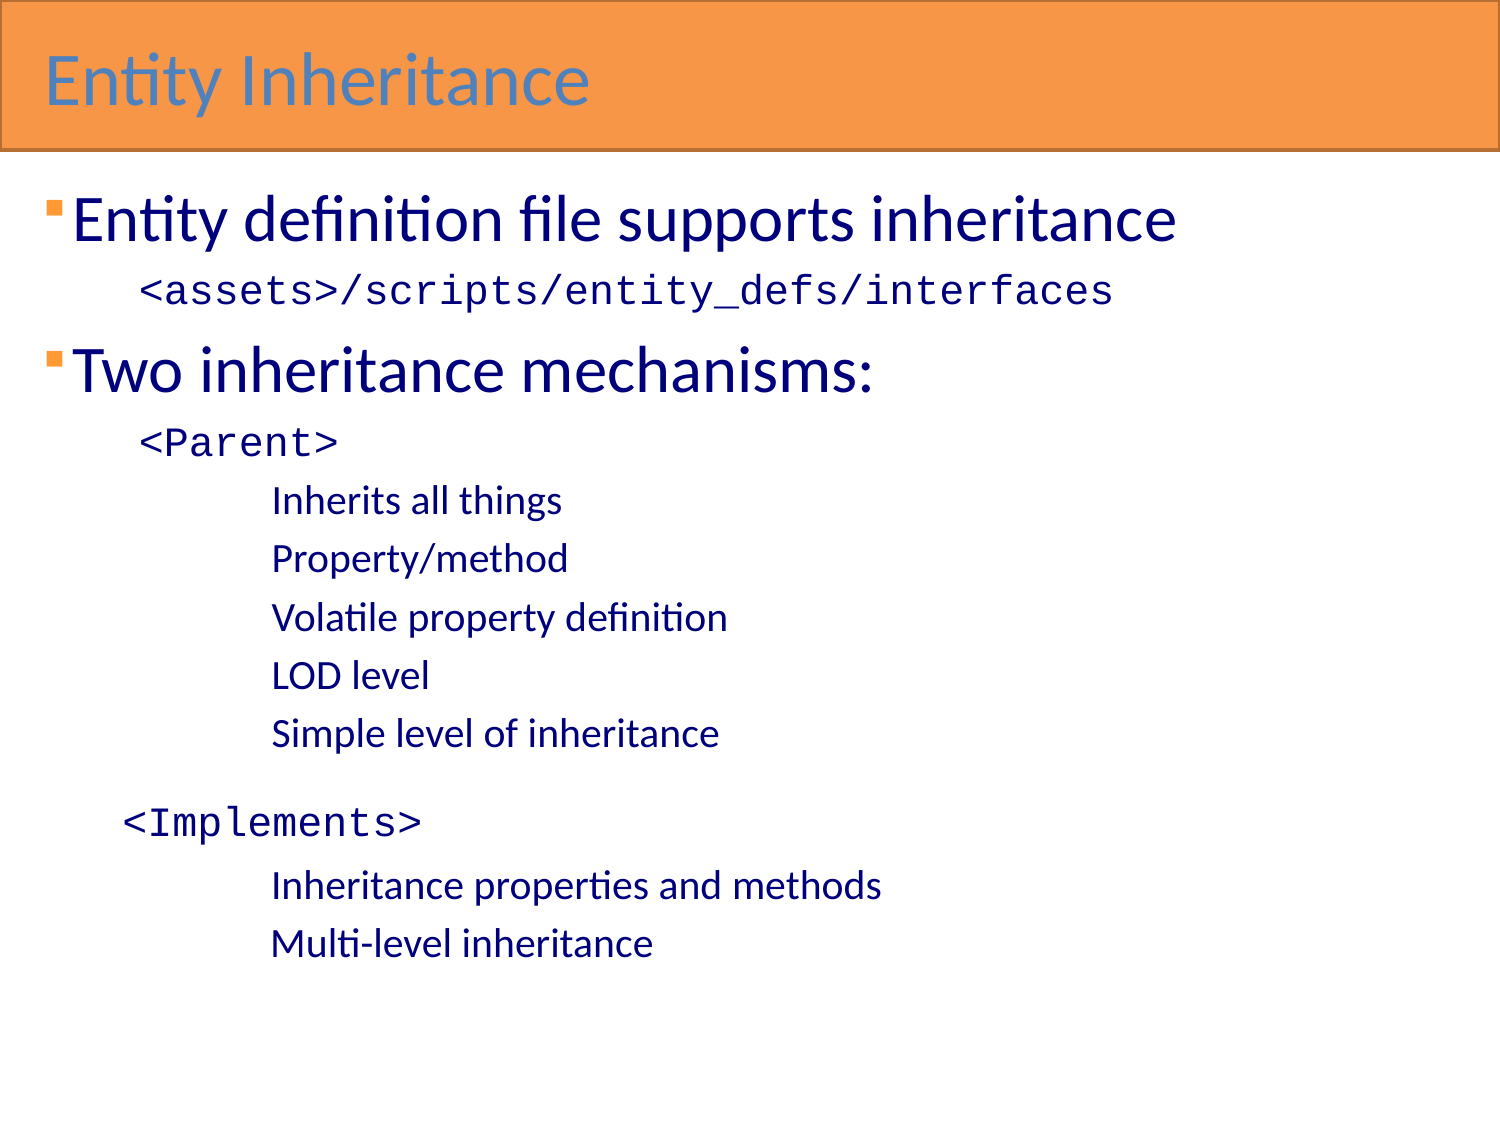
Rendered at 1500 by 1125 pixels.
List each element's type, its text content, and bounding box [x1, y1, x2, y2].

title Entity Inheritance [29, 21, 1483, 129]
text_box Entity definition file supports inheritance <assets>/scripts/entity_defs/interfaces Two inheritance mechanisms: <Parent> Inherits all things Property/method Volatile property definition LOD level Simple level of inheritance <Implements> Inheritance properties and methods Multi-level inheritance [33, 172, 1469, 1066]
text_box [0, 0, 1500, 150]
